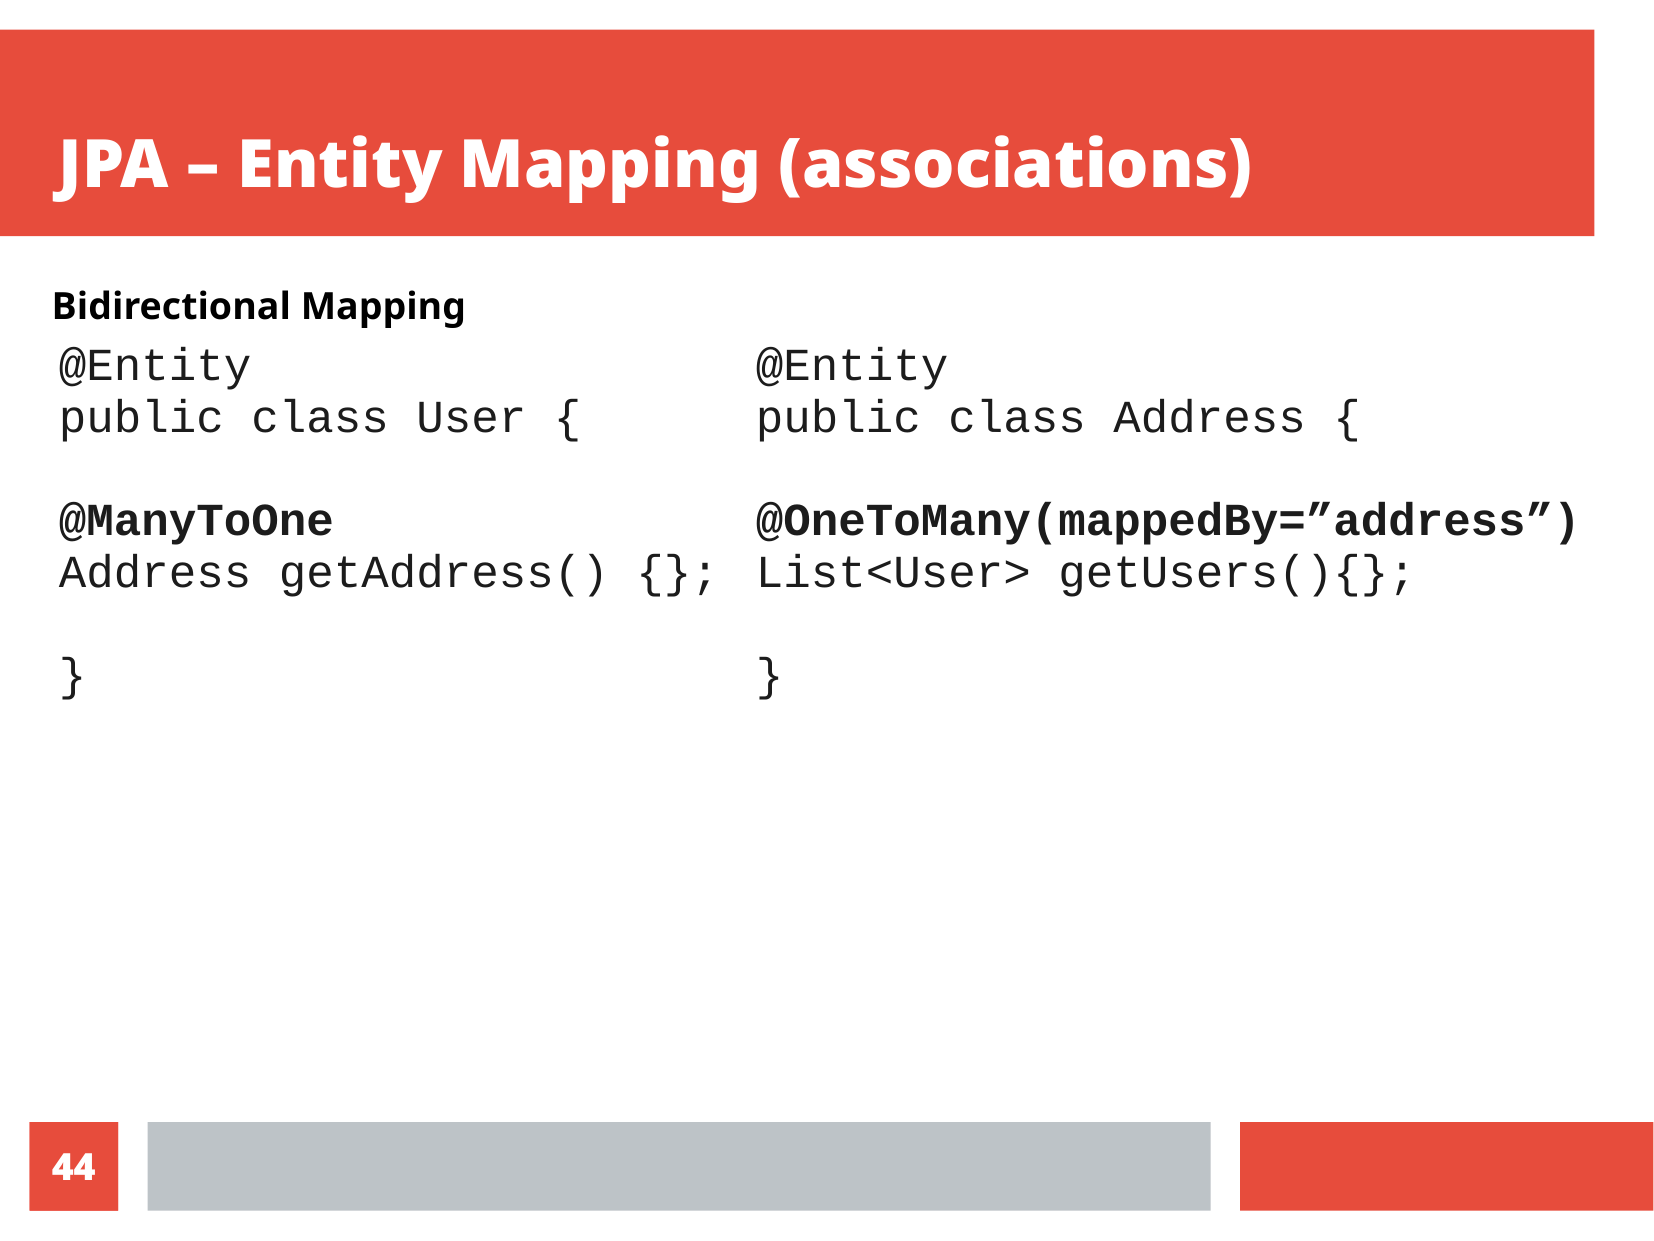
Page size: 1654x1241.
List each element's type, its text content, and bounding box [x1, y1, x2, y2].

text_box Bidirectional Mapping [36, 272, 1596, 335]
subtitle @Entity public class User { @ManyToOne Address getAddress() {}; } [59, 342, 815, 1016]
text_box @Entity public class Address { @OneToMany(mappedBy=”address”) List<User> getUsers(){}; } [755, 342, 1583, 981]
title JPA – Entity Mapping (associations) [59, 59, 1595, 207]
